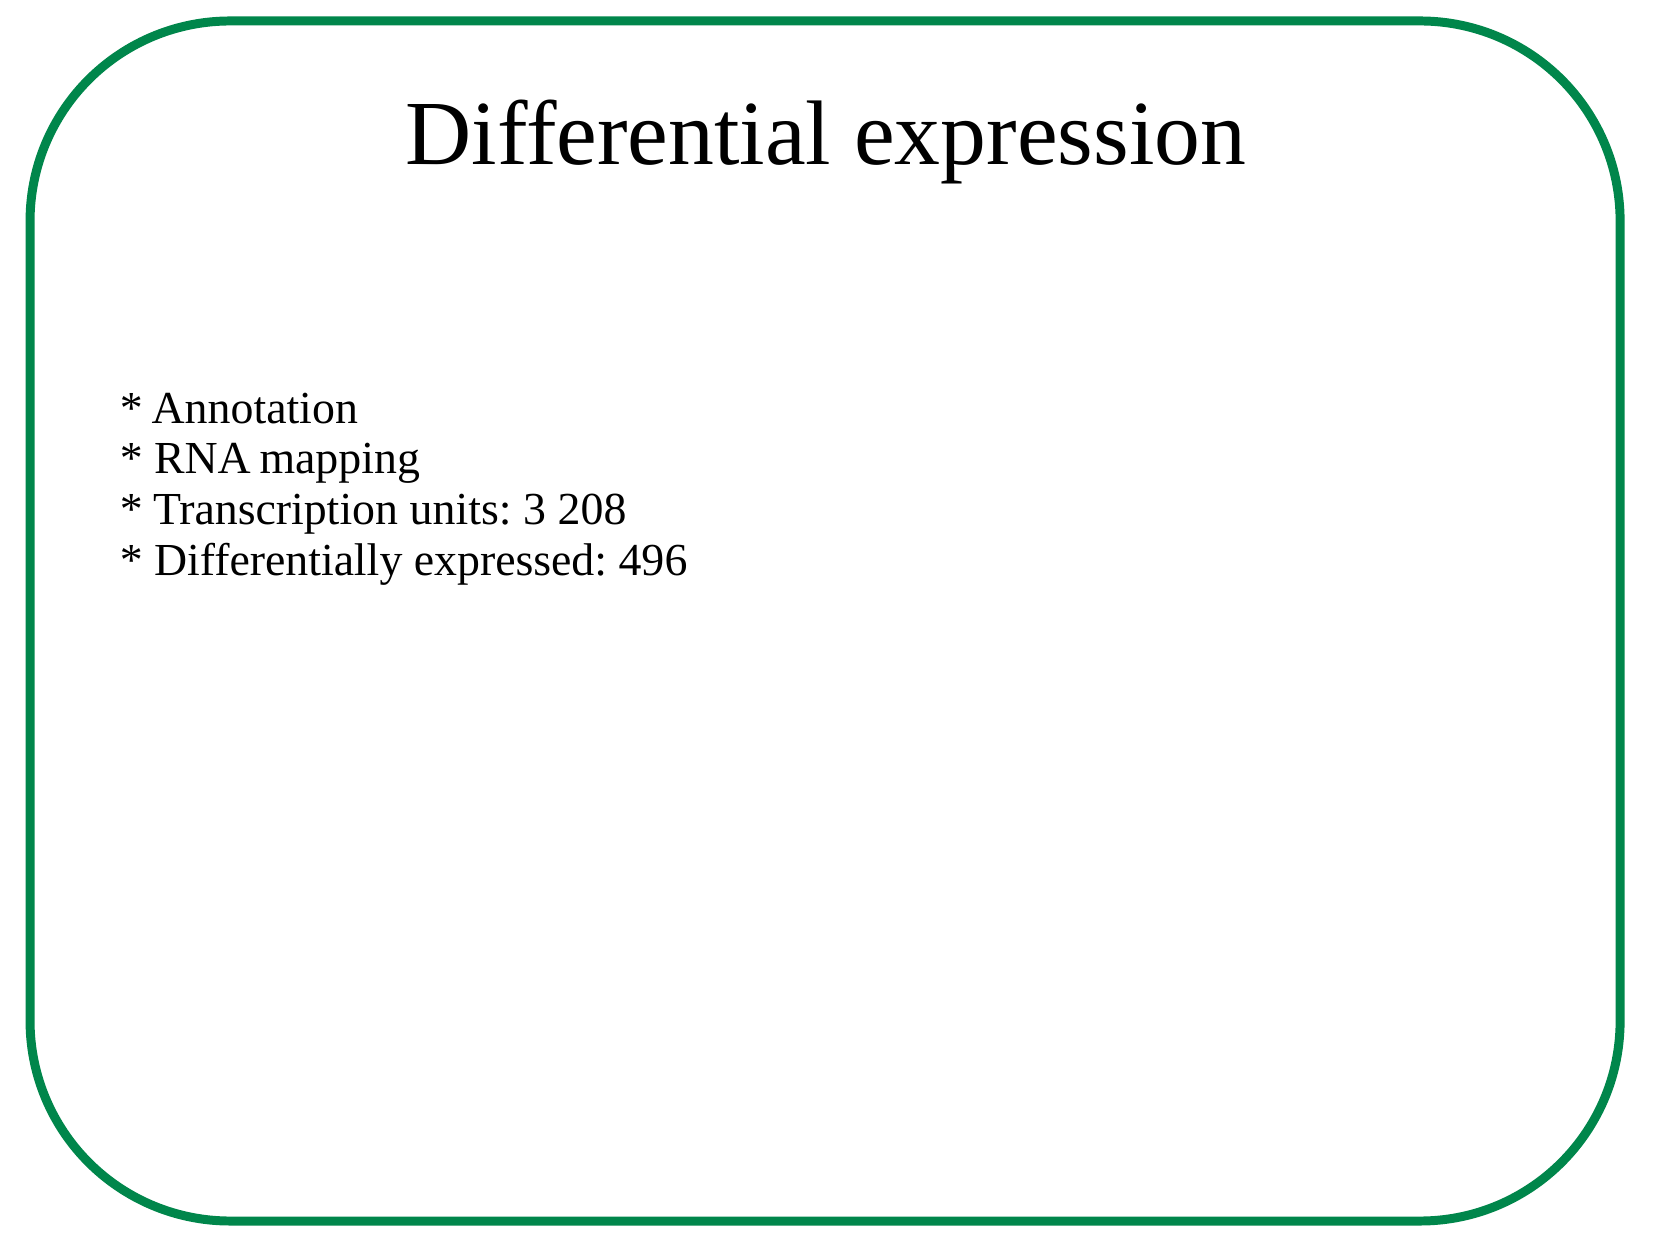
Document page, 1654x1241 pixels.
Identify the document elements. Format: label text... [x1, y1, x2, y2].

text_box * Annotation * RNA mapping * Transcription units: 3 208 * Differentially expressed: 496 [105, 375, 1053, 745]
text_box Differential expression [316, 75, 1337, 192]
